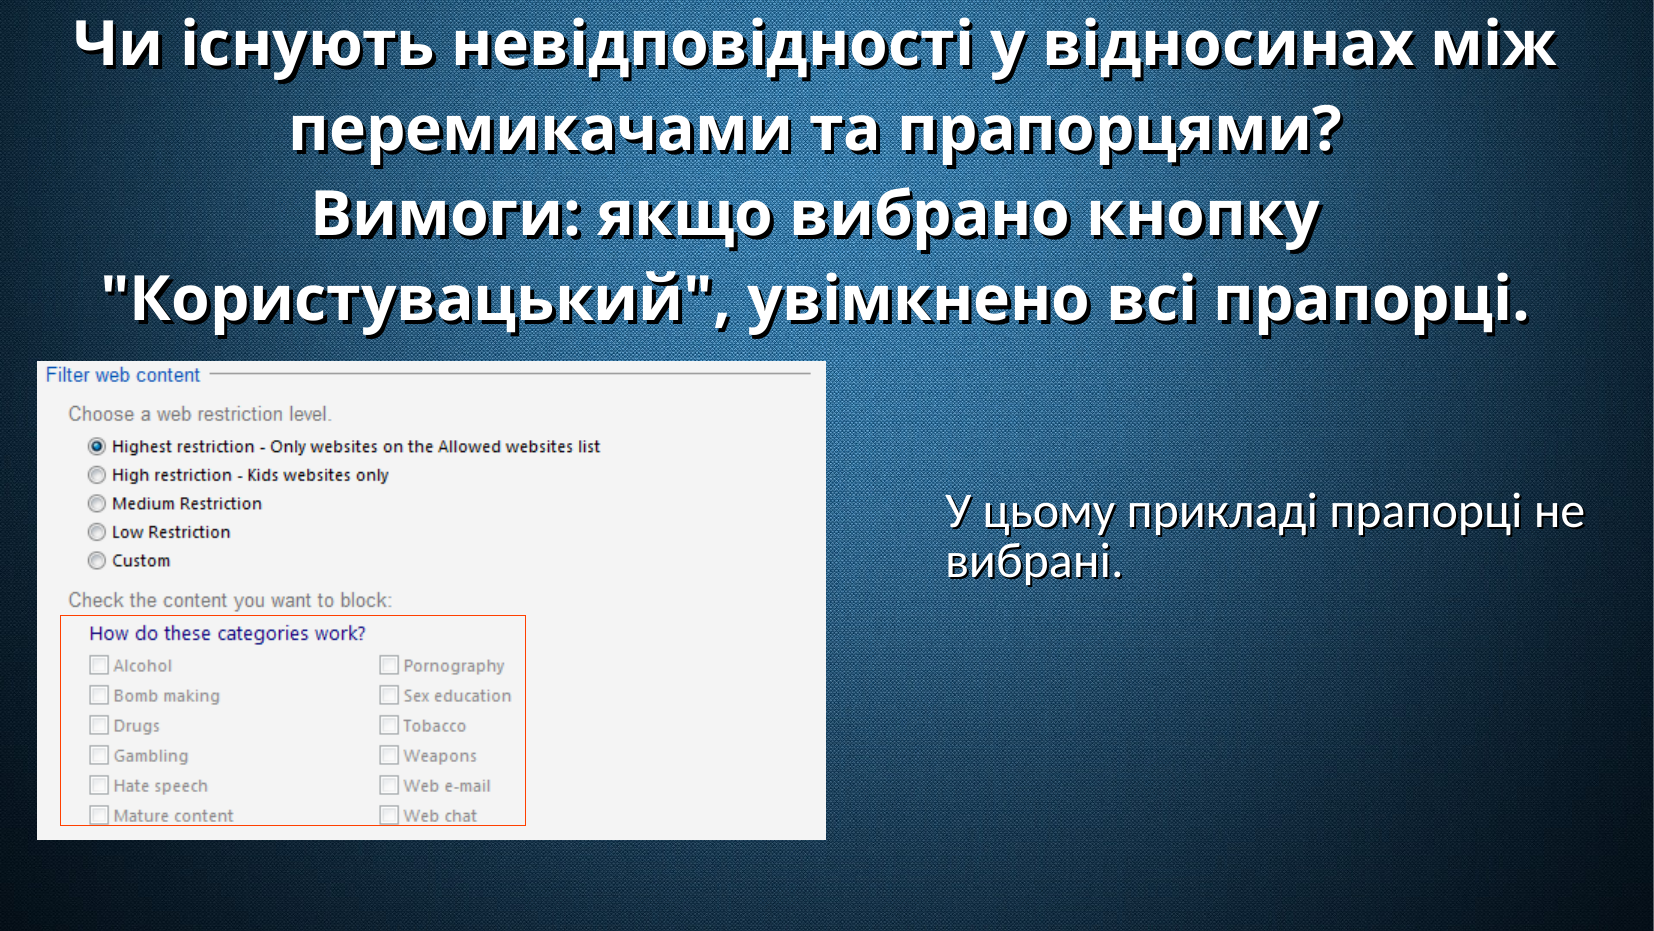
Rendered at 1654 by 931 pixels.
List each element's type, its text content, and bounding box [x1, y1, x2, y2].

text_box [60, 615, 526, 826]
title Чи існують невідповідності у відносинах між перемикачами та прапорцями? Вимоги: якщо вибрано кнопку "Користувацький", увімкнено всі прапорці. [71, 29, 1561, 309]
picture [0, 0, 1654, 931]
subtitle У цьому прикладі прапорці не вибрані. [945, 240, 1616, 840]
